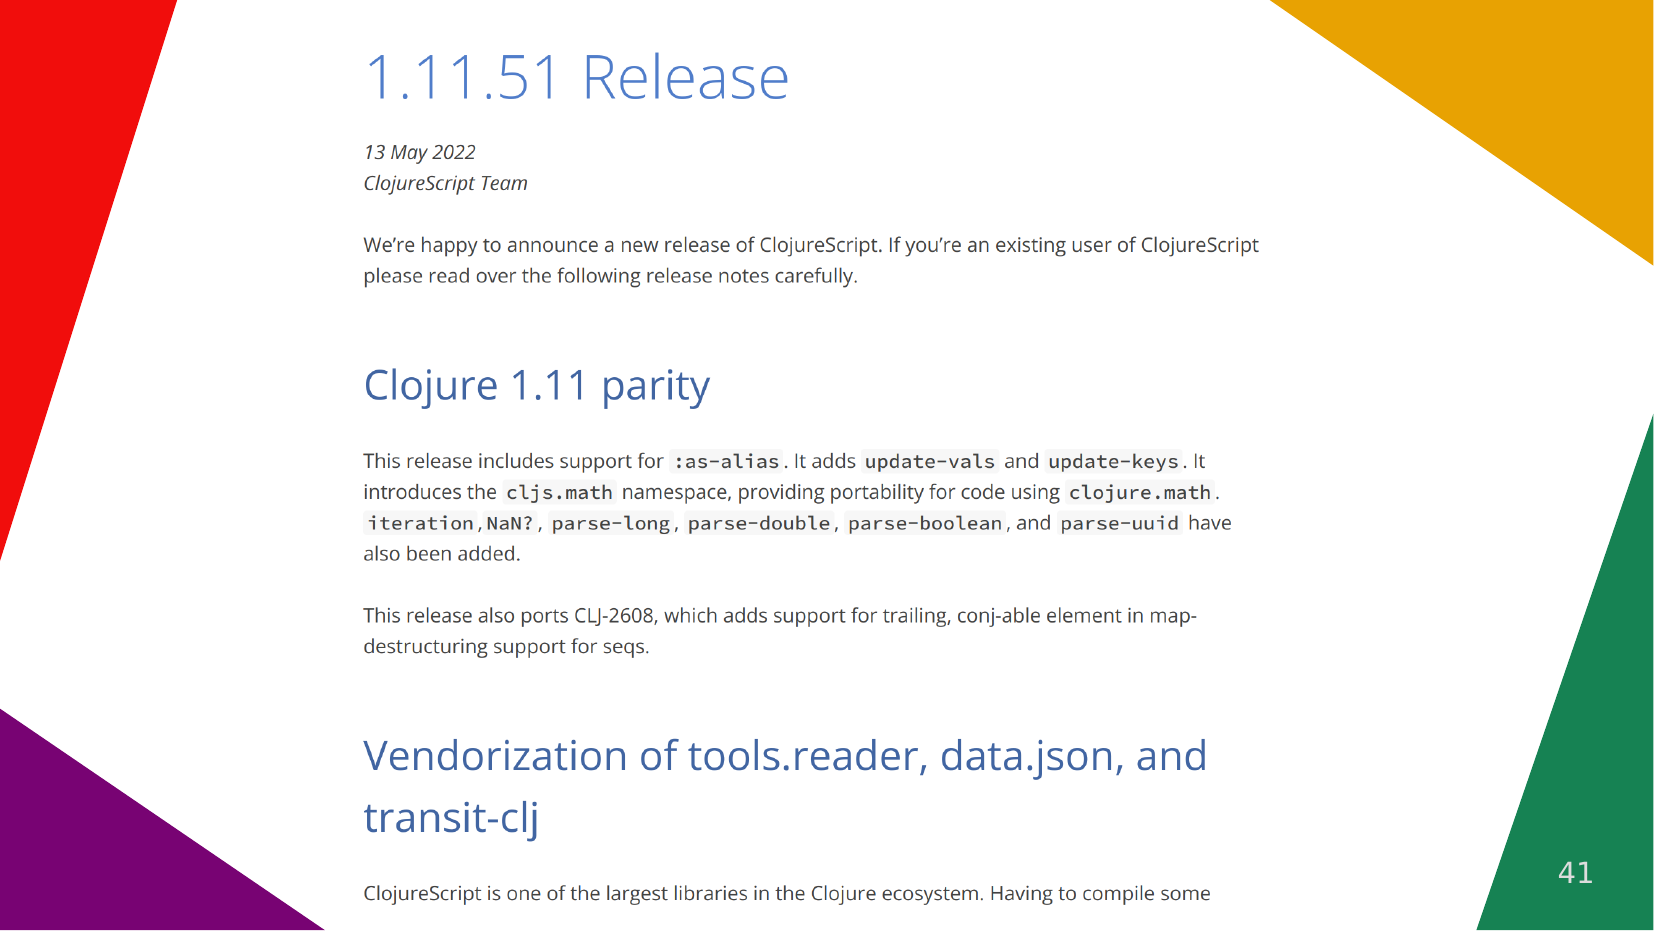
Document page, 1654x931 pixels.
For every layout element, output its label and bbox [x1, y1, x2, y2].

picture [329, 21, 1276, 908]
